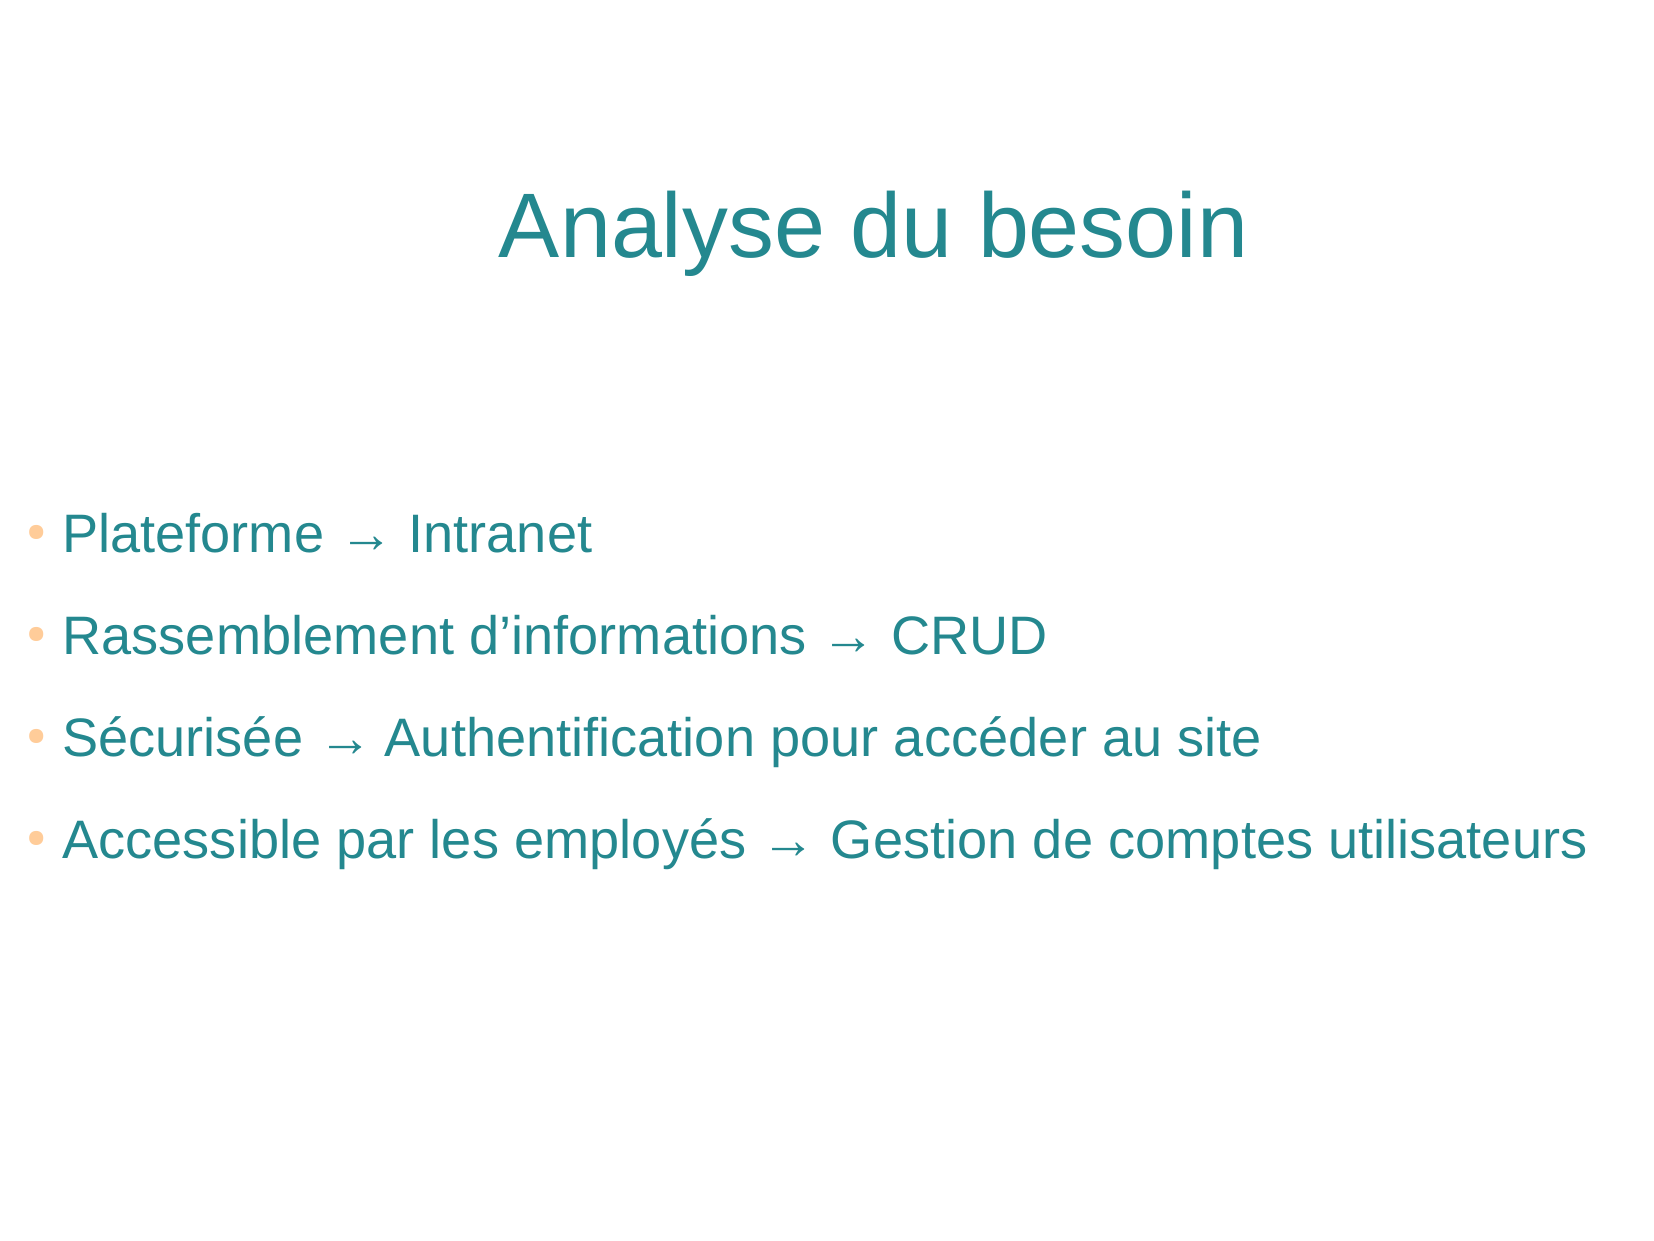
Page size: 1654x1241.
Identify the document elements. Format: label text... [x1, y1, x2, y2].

title Analyse du besoin [496, 133, 1252, 318]
text_box Plateforme → Intranet Rassemblement d’informations → CRUD Sécurisée → Authentification pour accéder au site Accessible par les employés → Gestion de comptes utilisateurs [11, 496, 1619, 933]
